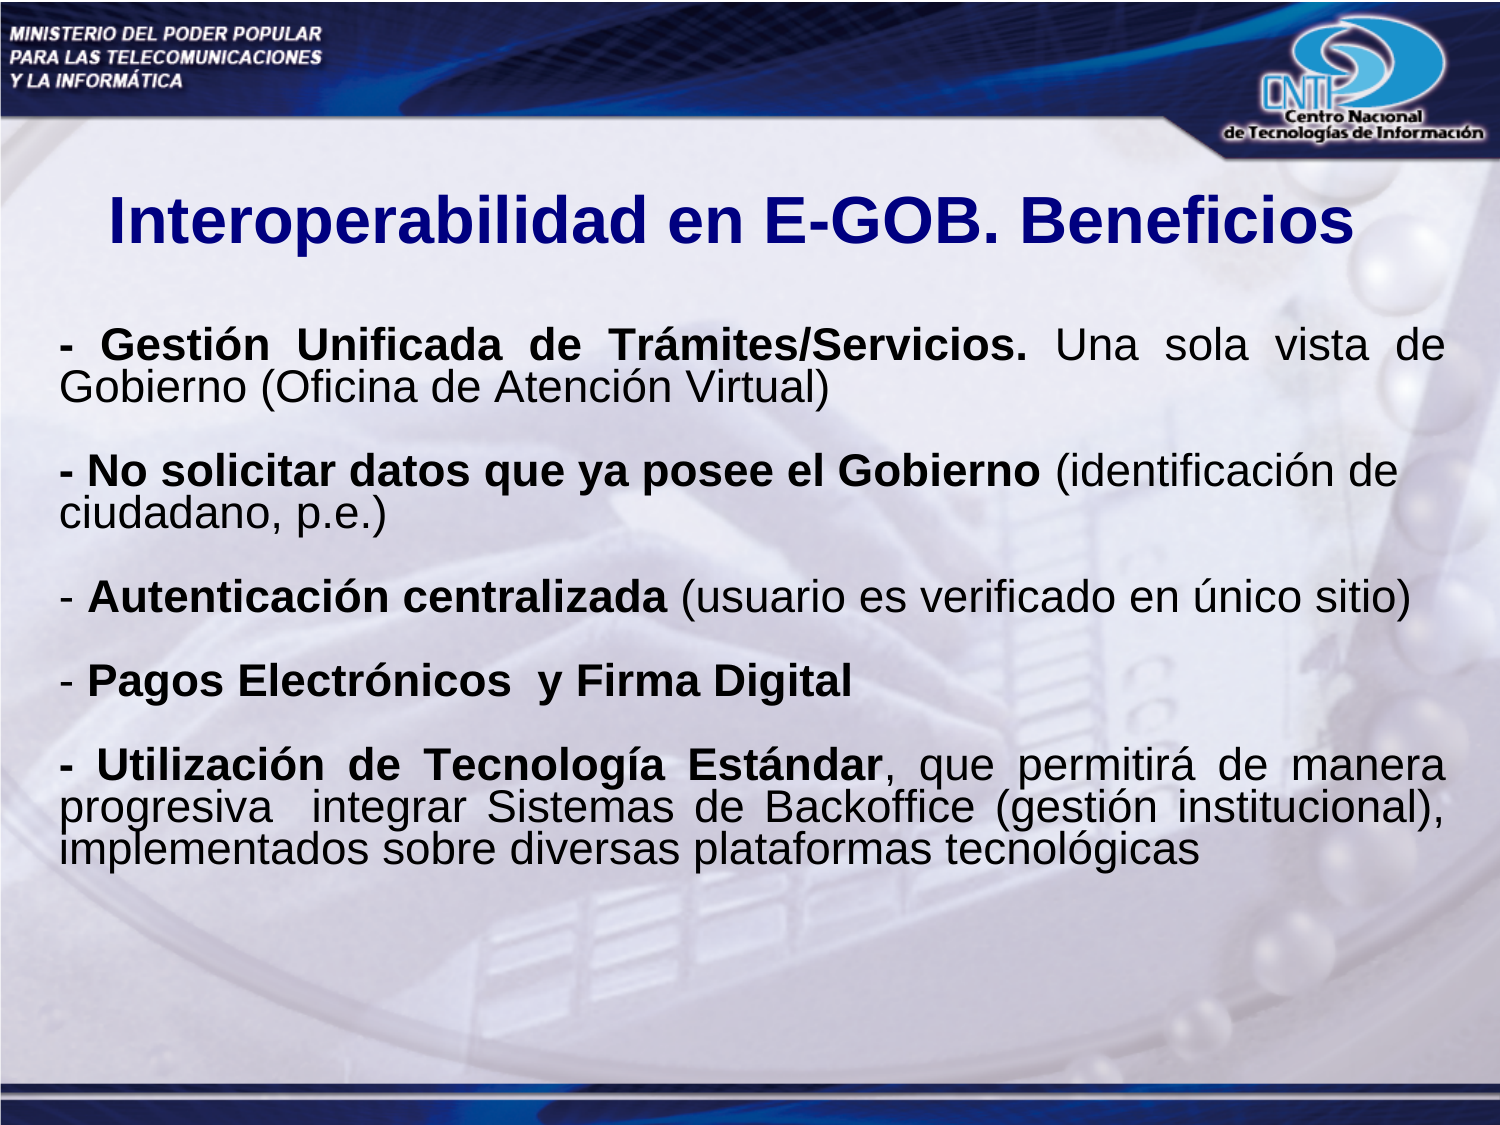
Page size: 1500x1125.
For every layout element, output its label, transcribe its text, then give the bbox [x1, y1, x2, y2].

title Interoperabilidad en E-GOB. Beneficios [59, 154, 1407, 260]
picture [0, 2, 1500, 1125]
subtitle - Gestión Unificada de Trámites/Servicios. Una sola vista de Gobierno (Oficina de Atención Virtual) - No solicitar datos que ya posee el Gobierno (identificación de ciudadano, p.e.) - Autenticación centralizada (usuario es verificado en único sitio) - Pagos Electrónicos y Firma Digital - Utilización de Tecnología Estándar, que permitirá de manera progresiva integrar Sistemas de Backoffice (gestión institucional), implementados sobre diversas plataformas tecnológicas [59, 260, 1447, 1024]
